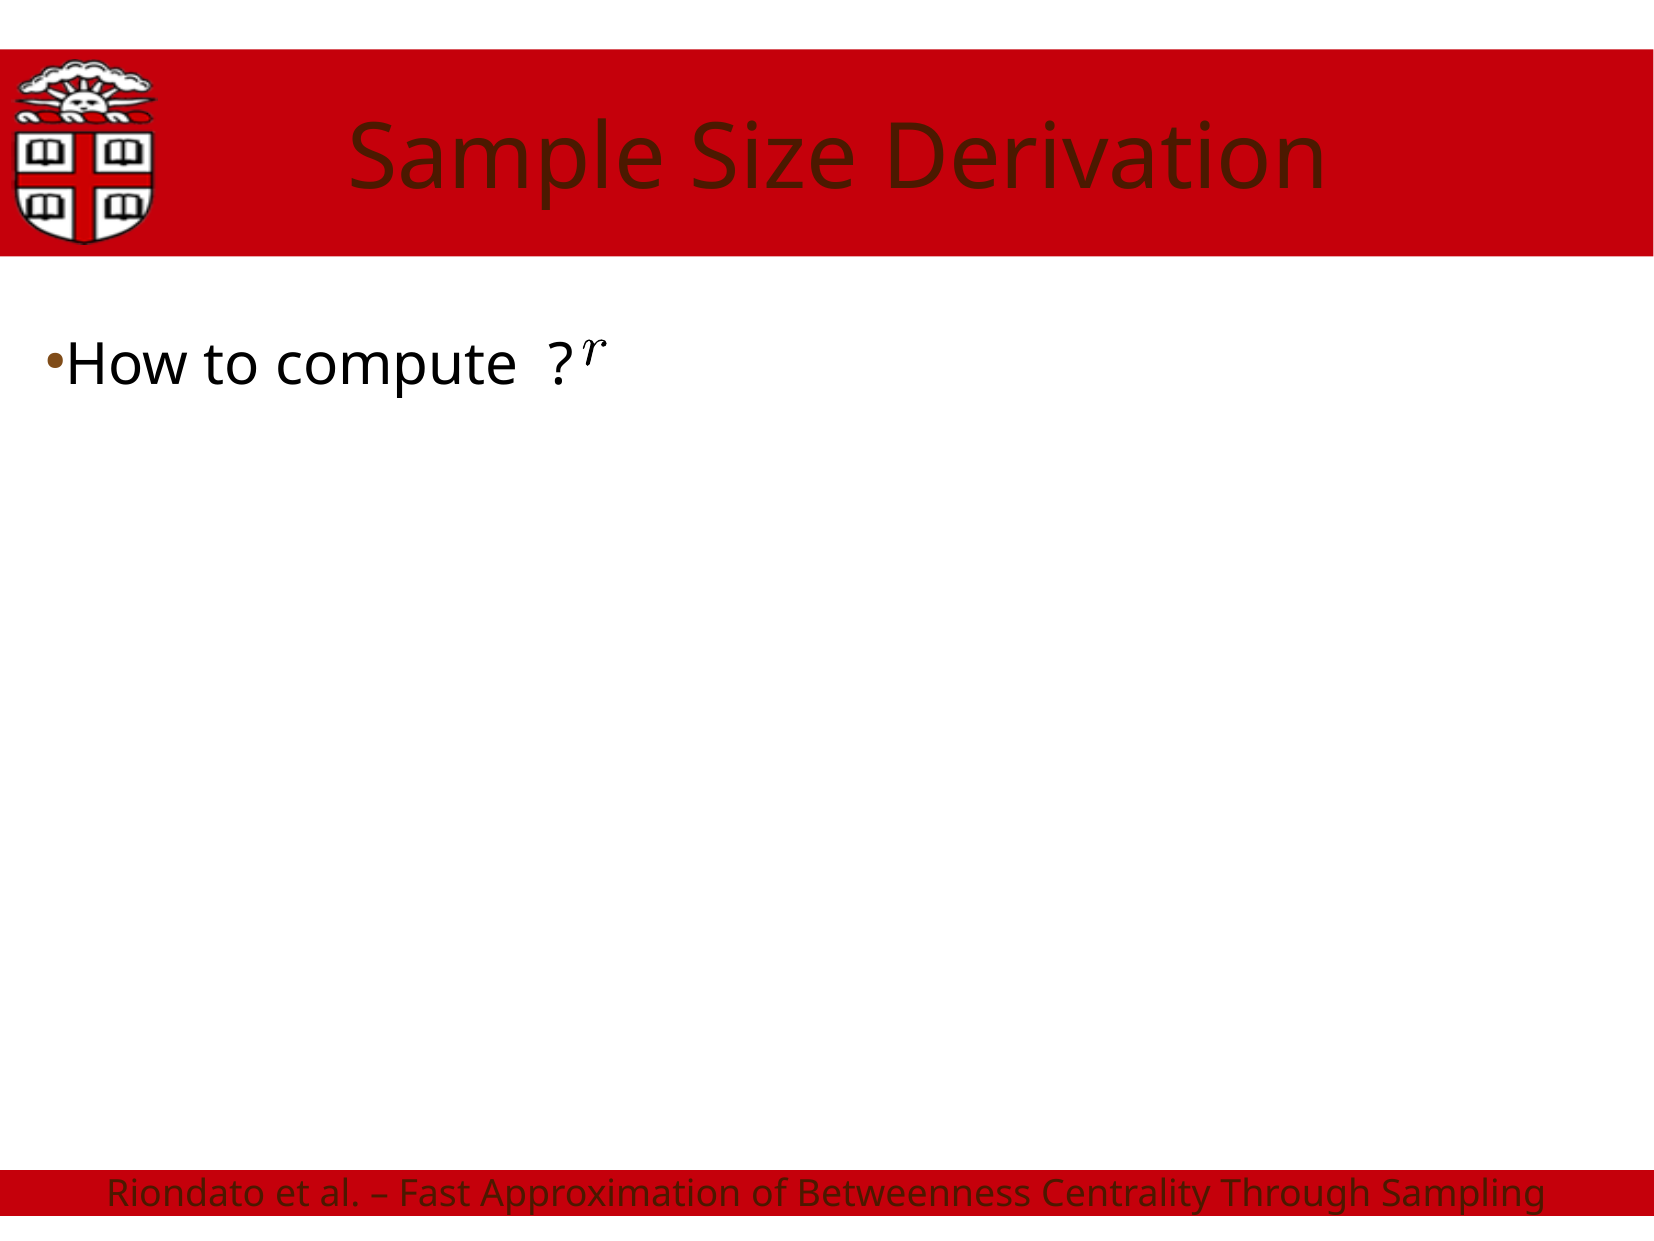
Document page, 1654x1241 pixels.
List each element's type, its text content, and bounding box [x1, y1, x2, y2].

text_box Riondato et al. – Fast Approximation of Betweenness Centrality Through Sampling [0, 1170, 1654, 1216]
picture [11, 59, 158, 245]
text_box How to compute ? [30, 315, 1654, 447]
text_box [581, 339, 610, 366]
title Sample Size Derivation [0, 49, 1654, 257]
